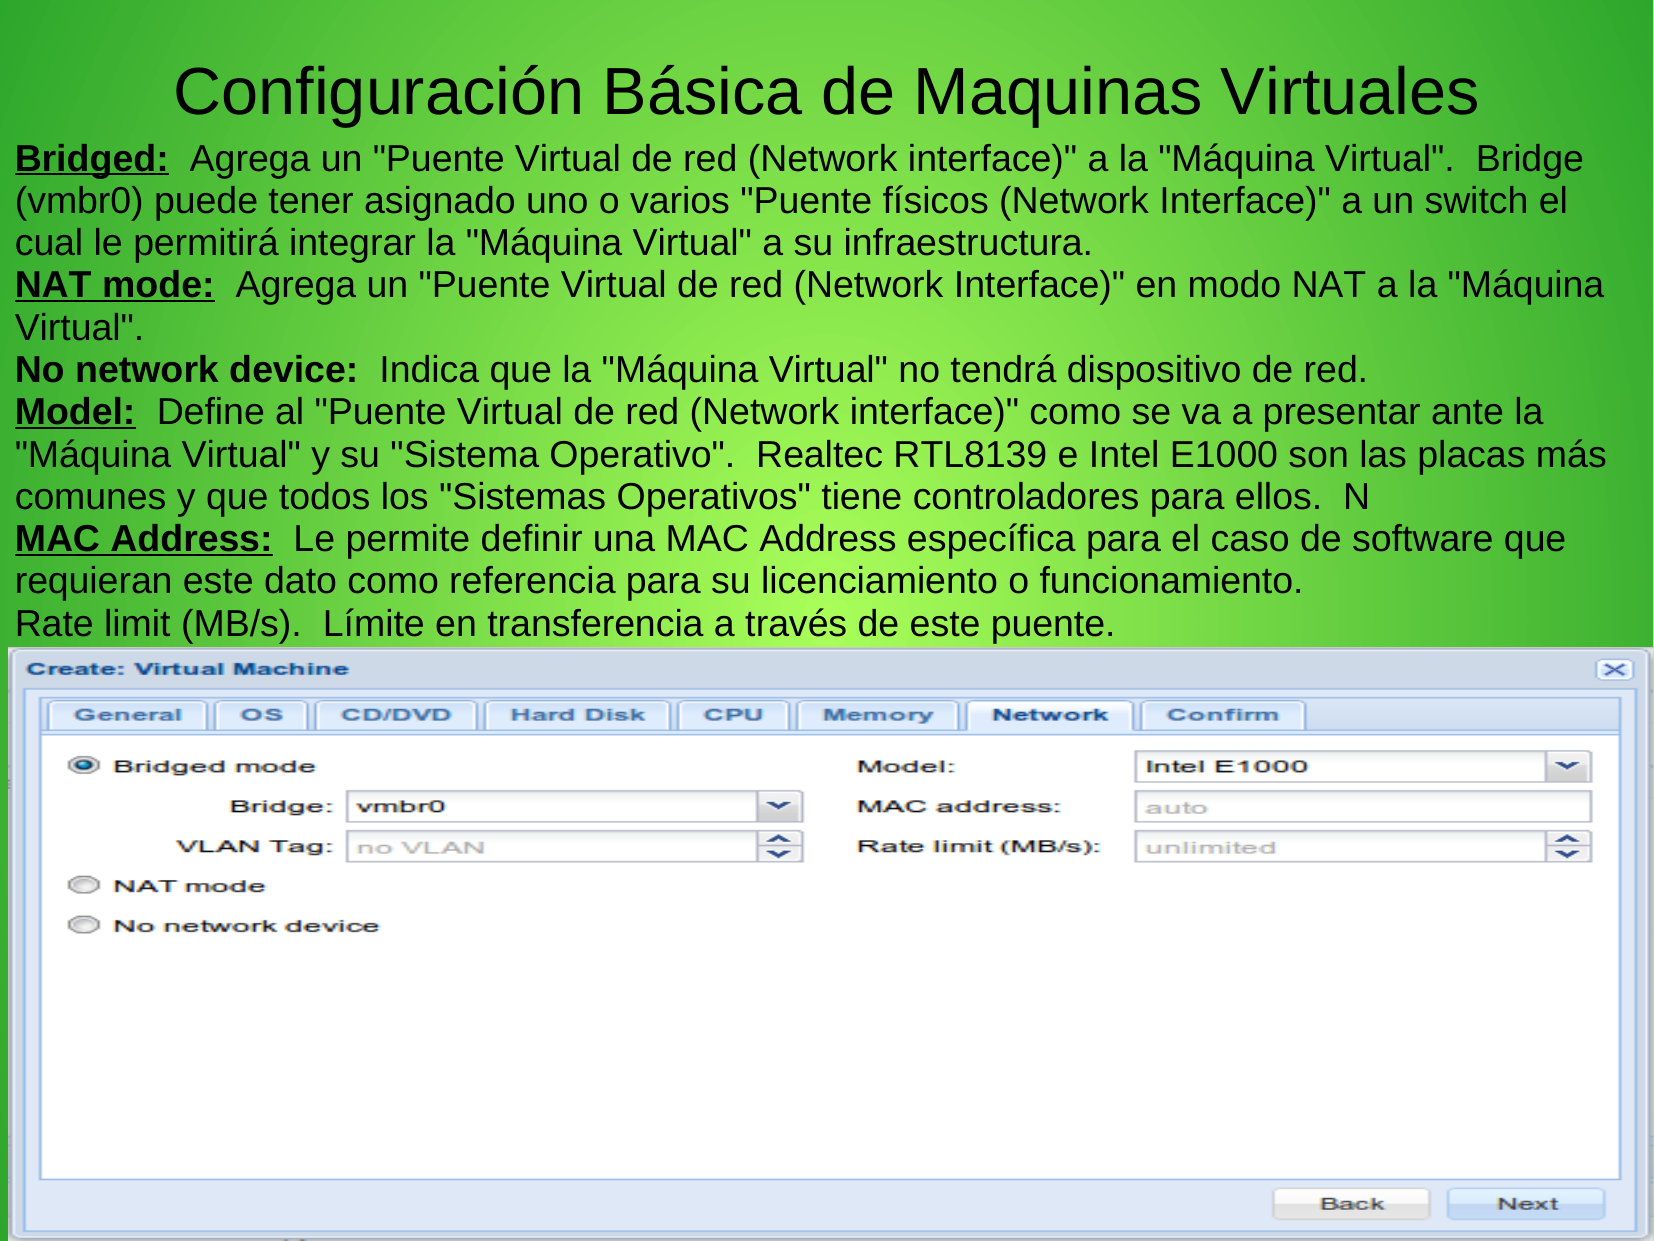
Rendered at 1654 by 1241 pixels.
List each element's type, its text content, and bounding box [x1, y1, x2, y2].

text_box Bridged: Agrega un "Puente Virtual de red (Network interface)" a la "Máquina Virtual". Bridge (vmbr0) puede tener asignado uno o varios "Puente físicos (Network Interface)" a un switch el cual le permitirá integrar la "Máquina Virtual" a su infraestructura. NAT mode: Agrega un "Puente Virtual de red (Network Interface)" en modo NAT a la "Máquina Virtual". No network device: Indica que la "Máquina Virtual" no tendrá dispositivo de red. Model: Define al "Puente Virtual de red (Network interface)" como se va a presentar ante la "Máquina Virtual" y su "Sistema Operativo". Realtec RTL8139 e Intel E1000 son las placas más comunes y que todos los "Sistemas Operativos" tiene controladores para ellos. N MAC Address: Le permite definir una MAC Address específica para el caso de software que requieran este dato como referencia para su licenciamiento o funcionamiento. Rate limit (MB/s). Límite en transferencia a través de este puente. [0, 129, 1654, 653]
picture [0, 0, 1654, 129]
text_box Configuración Básica de Maquinas Virtuales [158, 47, 1524, 129]
picture [0, 647, 1654, 1241]
